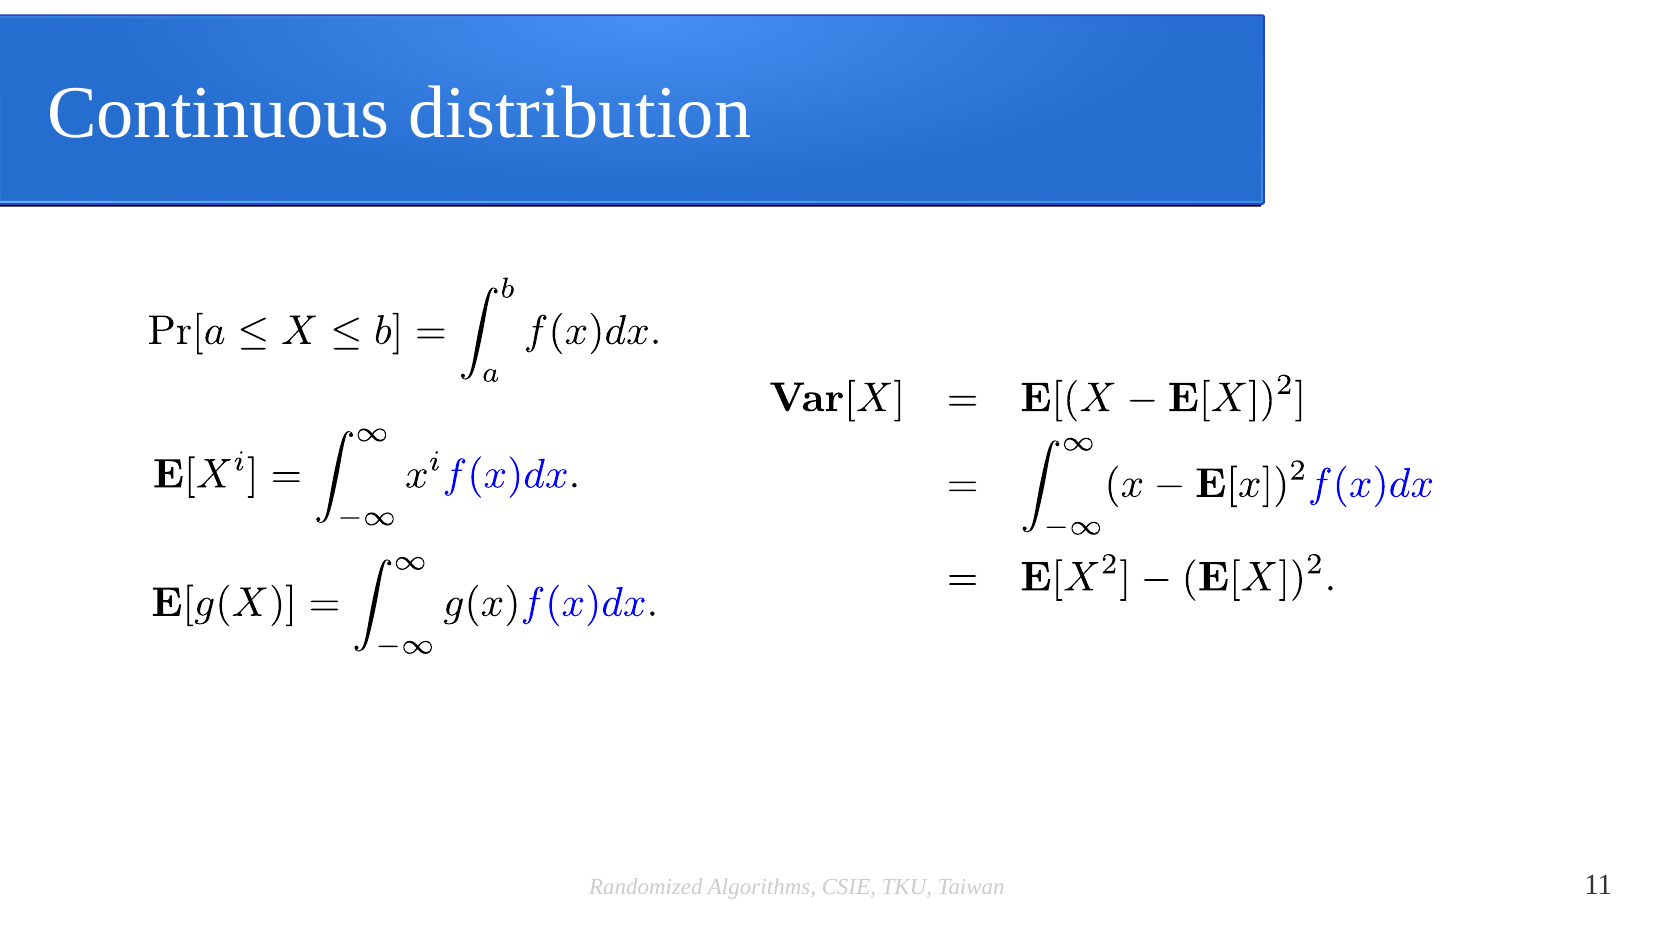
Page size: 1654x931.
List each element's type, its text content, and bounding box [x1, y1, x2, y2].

picture [151, 556, 655, 654]
picture [767, 373, 1434, 603]
picture [147, 277, 658, 382]
title Continuous distribution [47, 35, 1199, 189]
picture [151, 426, 579, 528]
